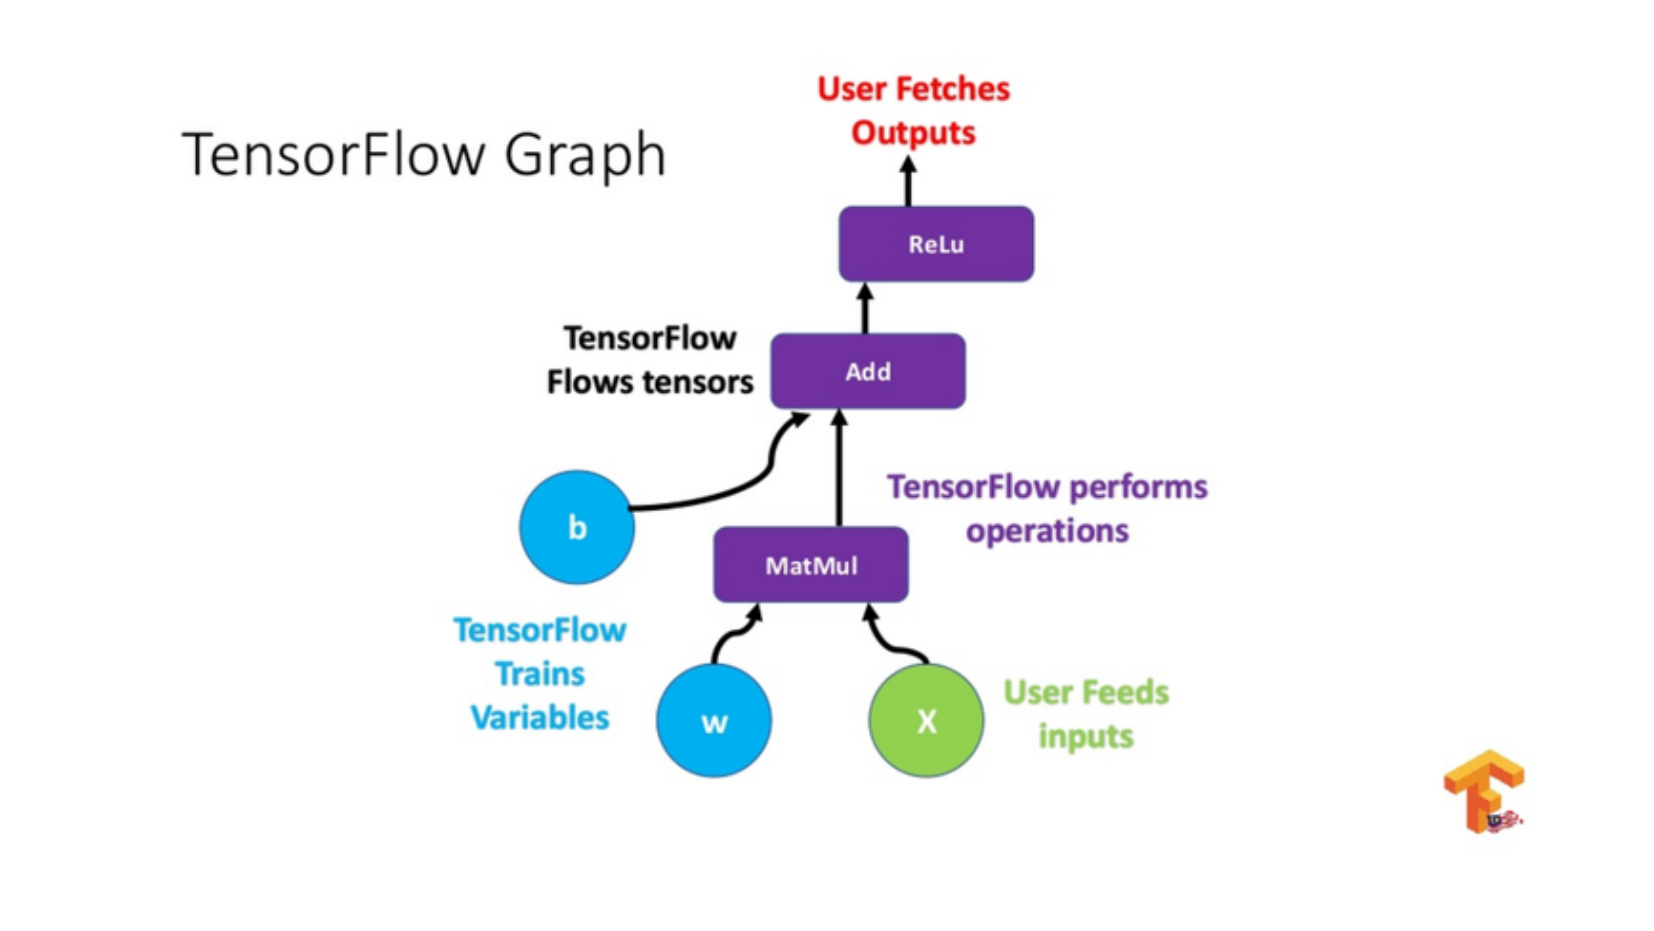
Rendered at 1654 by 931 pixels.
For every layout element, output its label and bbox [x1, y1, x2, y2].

picture [70, 35, 1536, 851]
